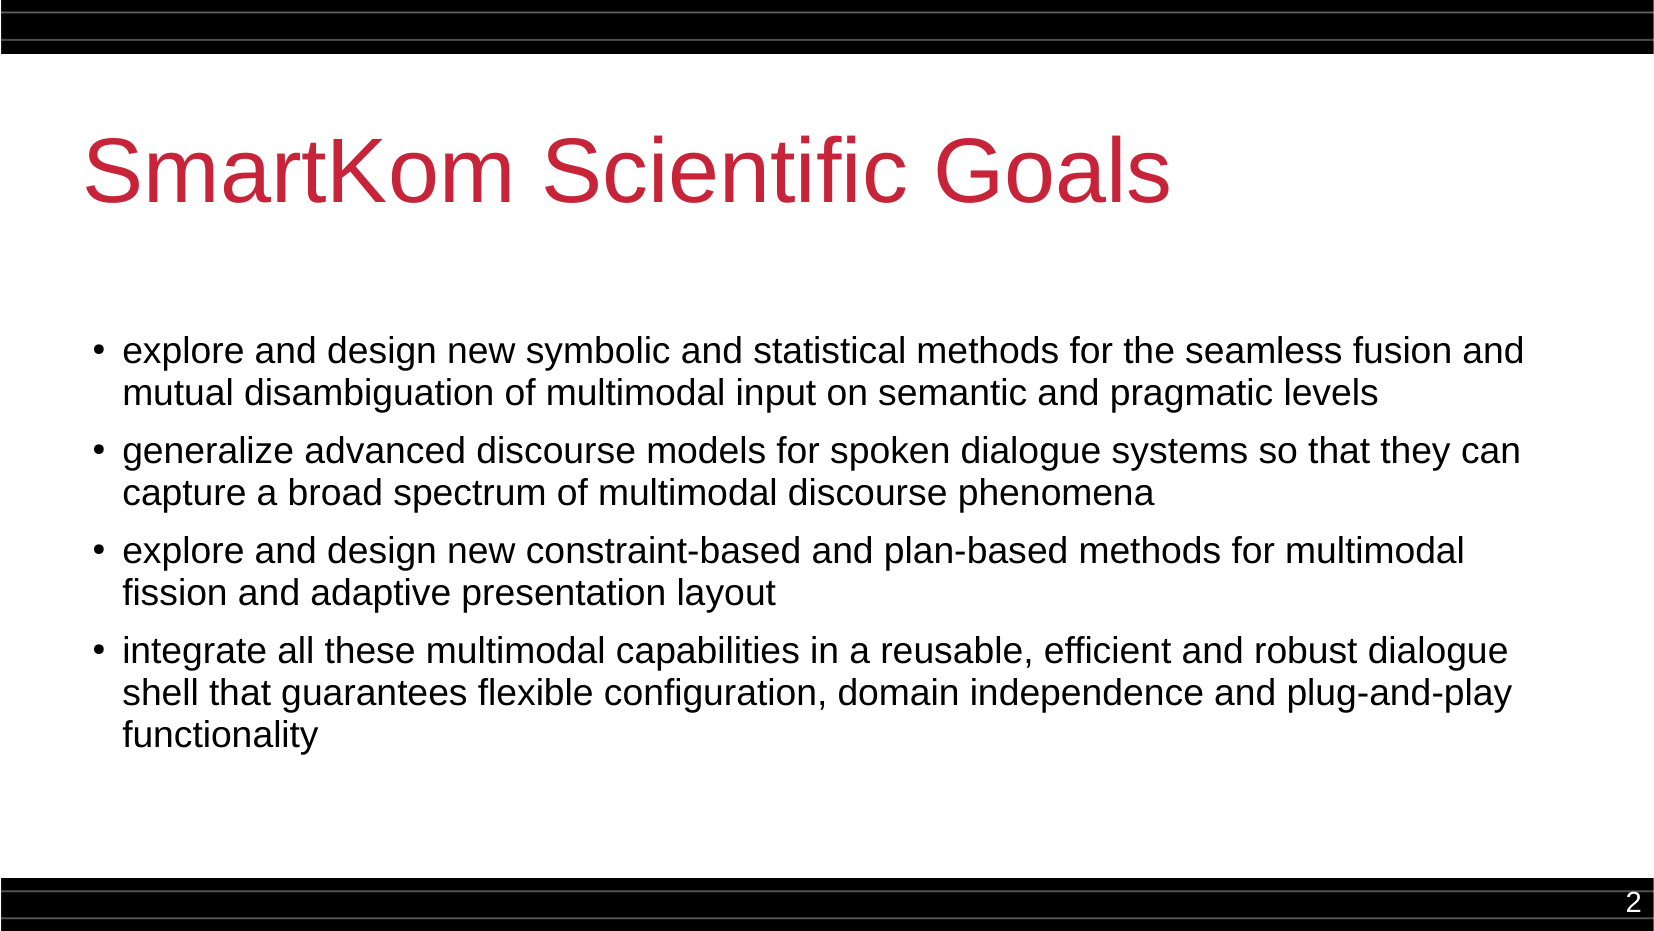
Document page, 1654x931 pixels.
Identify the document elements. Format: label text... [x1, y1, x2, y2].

picture [1, 878, 1654, 931]
picture [1, 0, 1654, 54]
title SmartKom Scientific Goals [82, 92, 1571, 249]
list explore and design new symbolic and statistical methods for the seamless fusion and mutual disambiguation of multimodal input on semantic and pragmatic levels generalize advanced discourse models for spoken dialogue systems so that they can capture a broad spectrum of multimodal discourse phenomena explore and design new constraint-based and plan-based methods for multimodal fission and adaptive presentation layout integrate all these multimodal capabilities in a reusable, efficient and robust dialogue shell that guarantees flexible configuration, domain independence and plug-and-play functionality [82, 271, 1571, 758]
